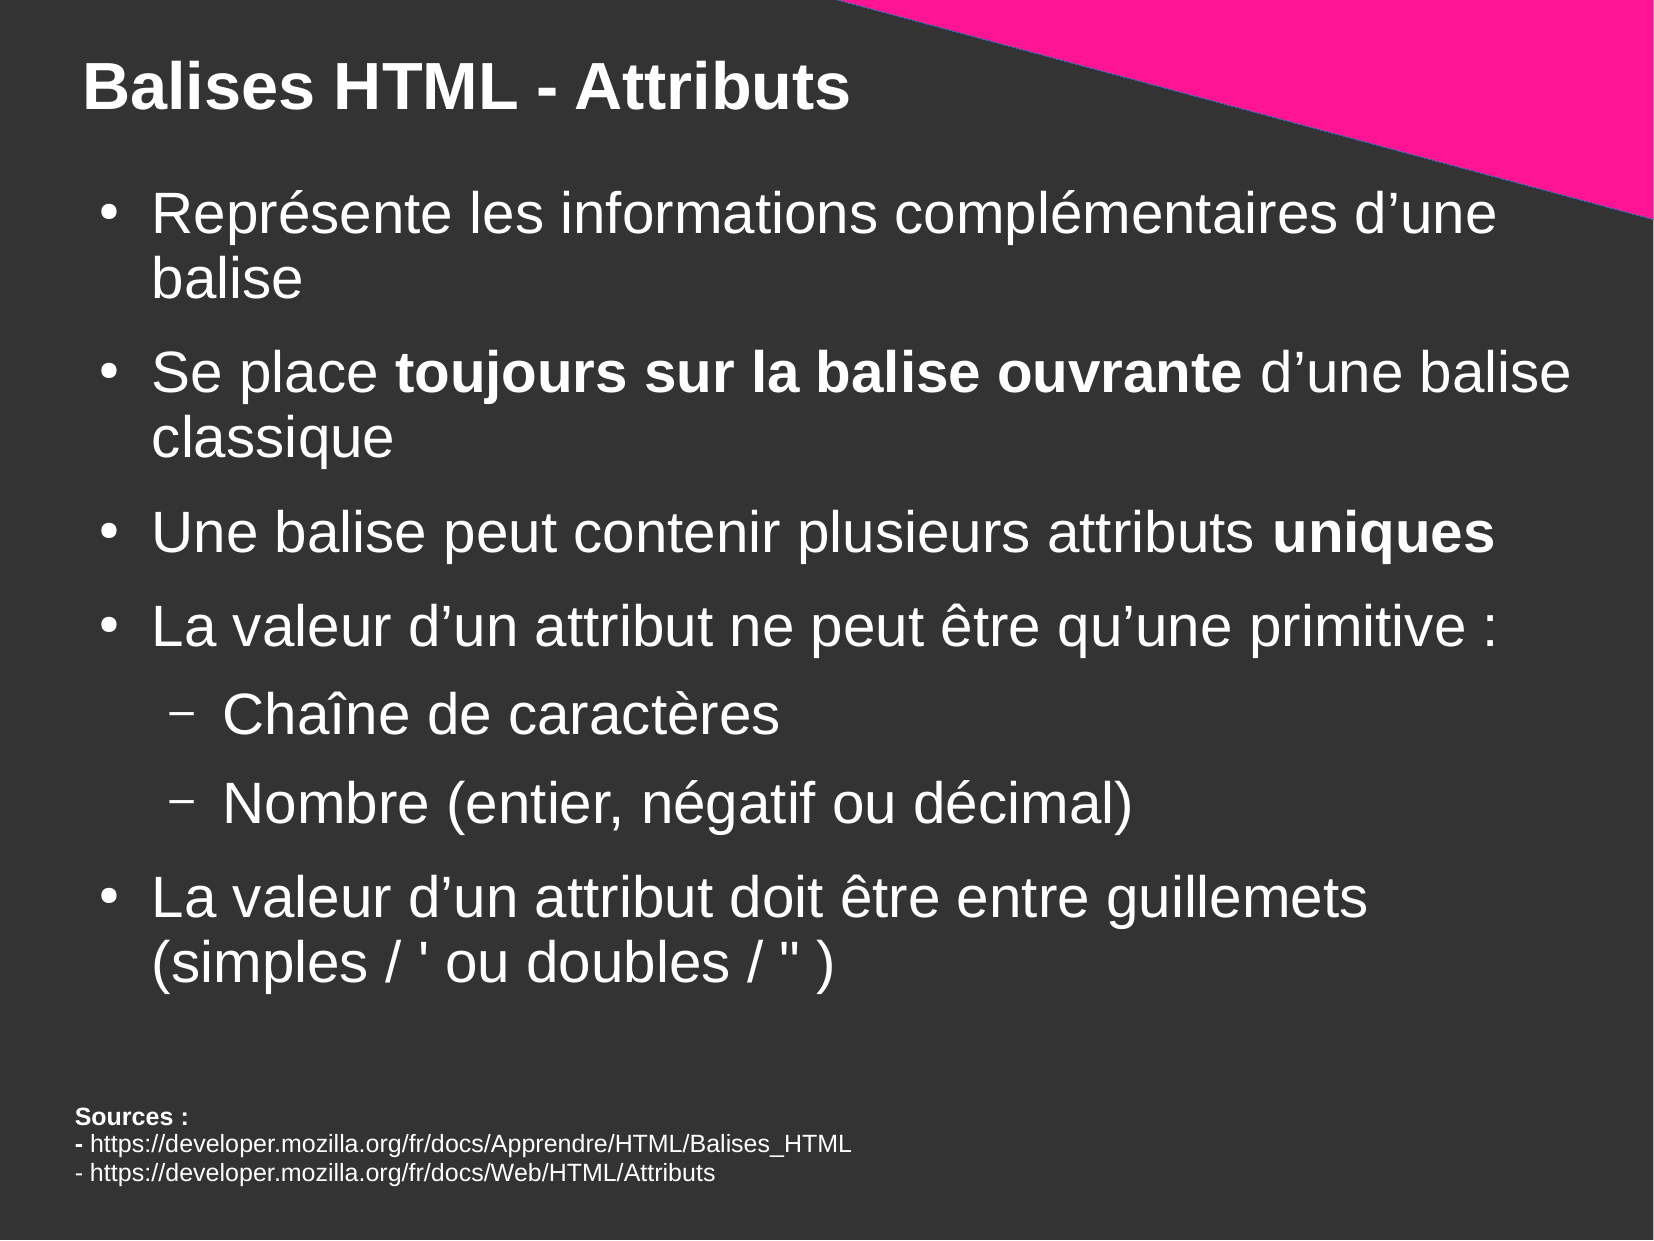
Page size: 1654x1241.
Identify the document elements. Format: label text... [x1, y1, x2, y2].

title Balises HTML - Attributs [82, 49, 1571, 152]
text_box [837, 0, 1654, 220]
list Représente les informations complémentaires d’une balise Se place toujours sur la balise ouvrante d’une balise classique Une balise peut contenir plusieurs attributs uniques La valeur d’un attribut ne peut être qu’une primitive : Chaîne de caractères Nombre (entier, négatif ou décimal) La valeur d’un attribut doit être entre guillemets (simples / ' ou doubles / " ) [80, 180, 1605, 1050]
text_box Sources : - https://developer.mozilla.org/fr/docs/Apprendre/HTML/Balises_HTML - https://developer.mozilla.org/fr/docs/Web/HTML/Attributs [59, 1094, 1546, 1227]
